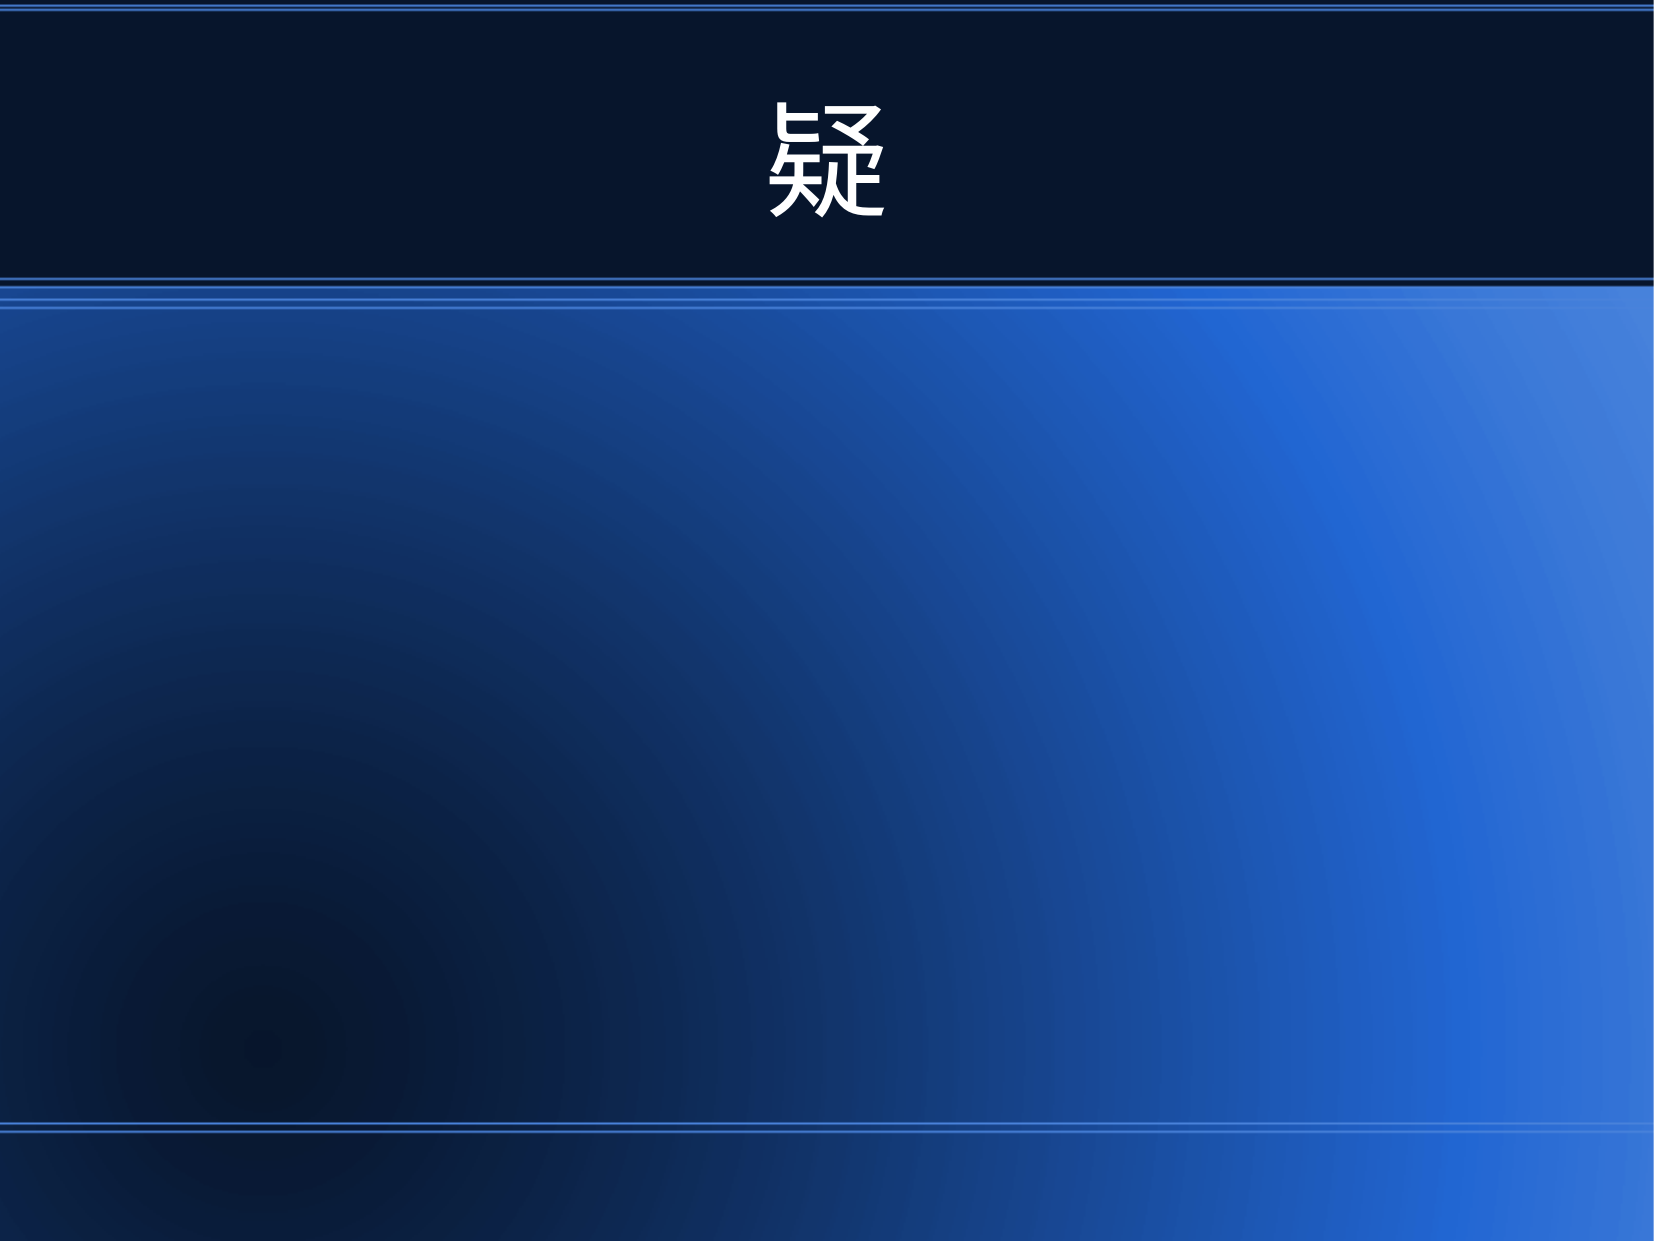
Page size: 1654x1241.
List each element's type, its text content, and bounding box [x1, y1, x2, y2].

picture [0, 0, 1654, 1241]
title 疑 [82, 49, 1571, 257]
